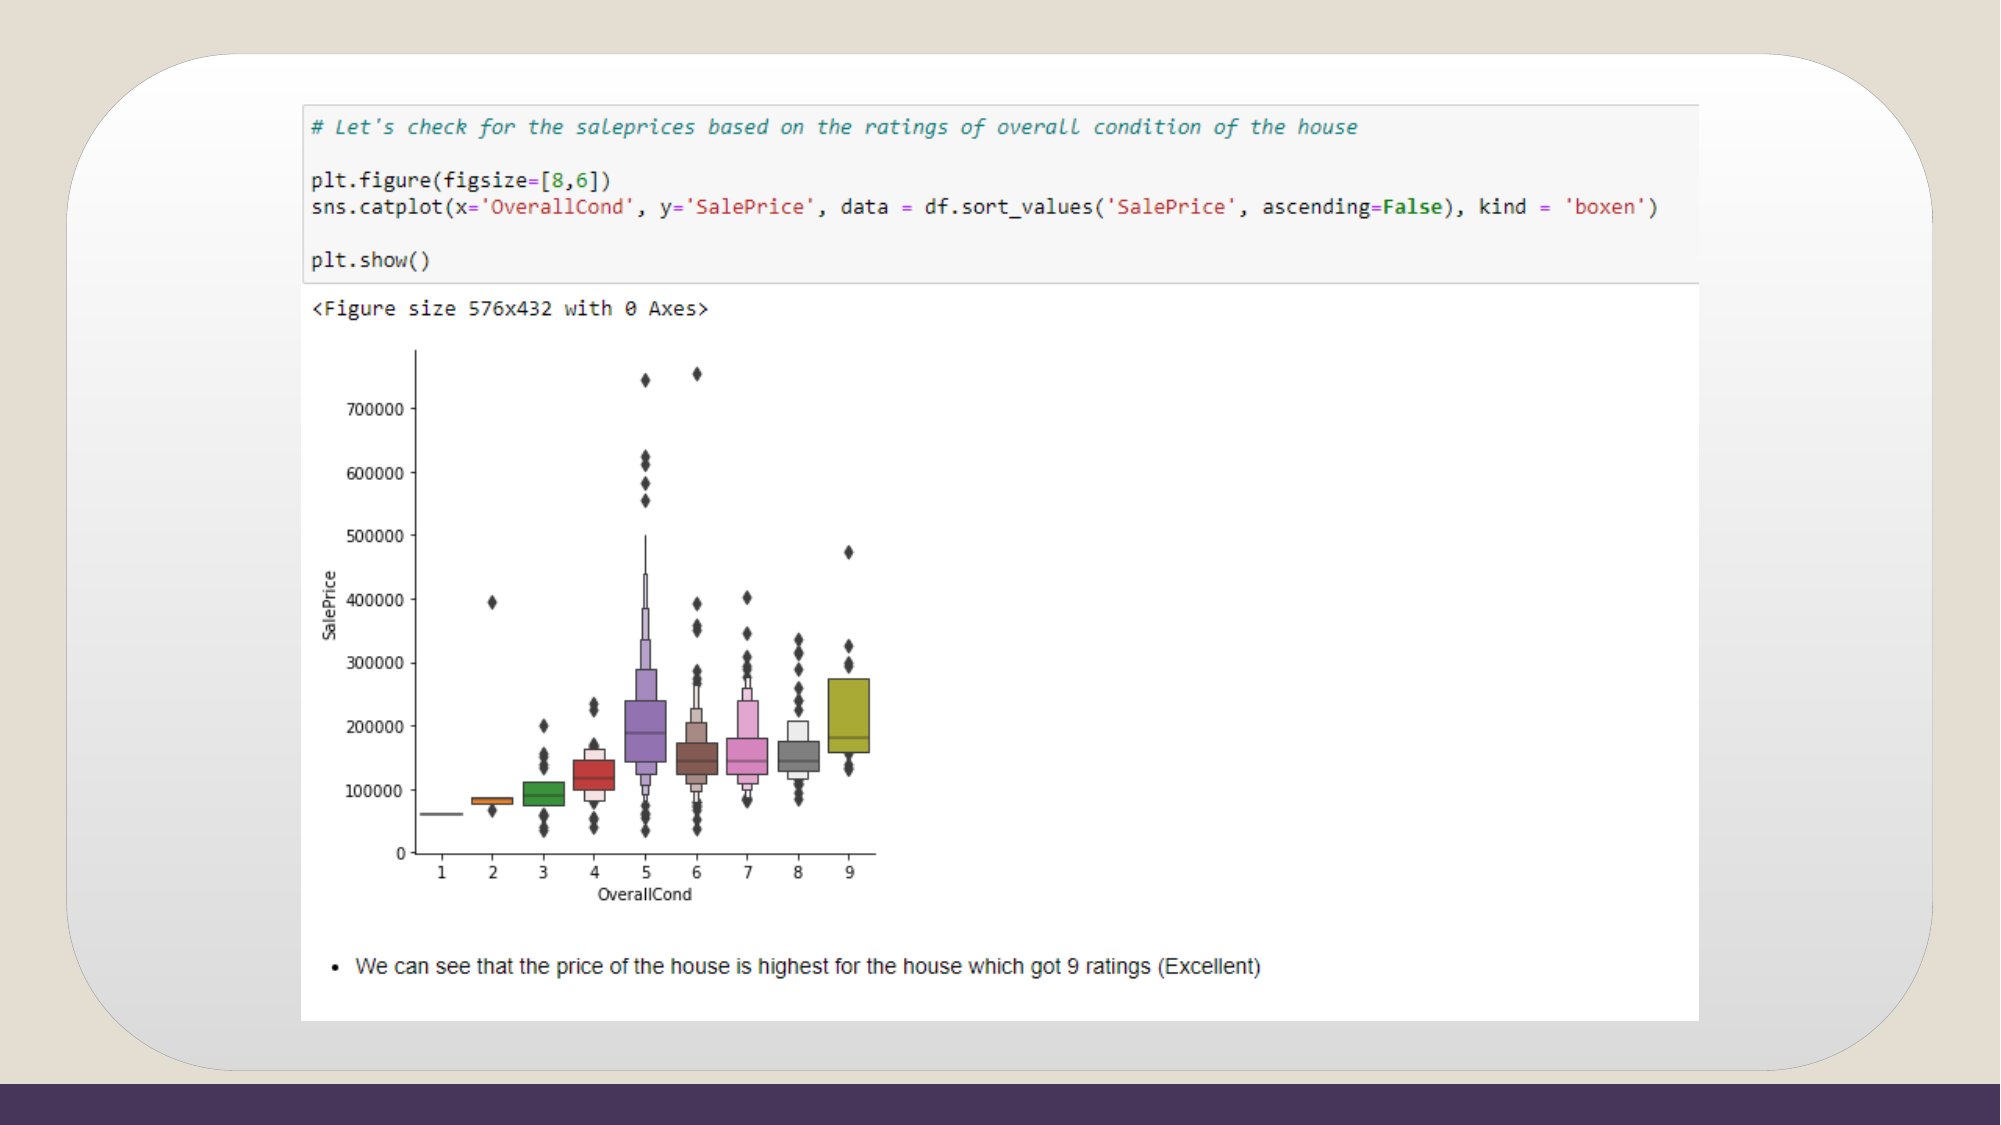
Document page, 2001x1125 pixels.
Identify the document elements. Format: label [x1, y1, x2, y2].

text_box [0, 1084, 2000, 1125]
picture [301, 103, 1699, 1022]
